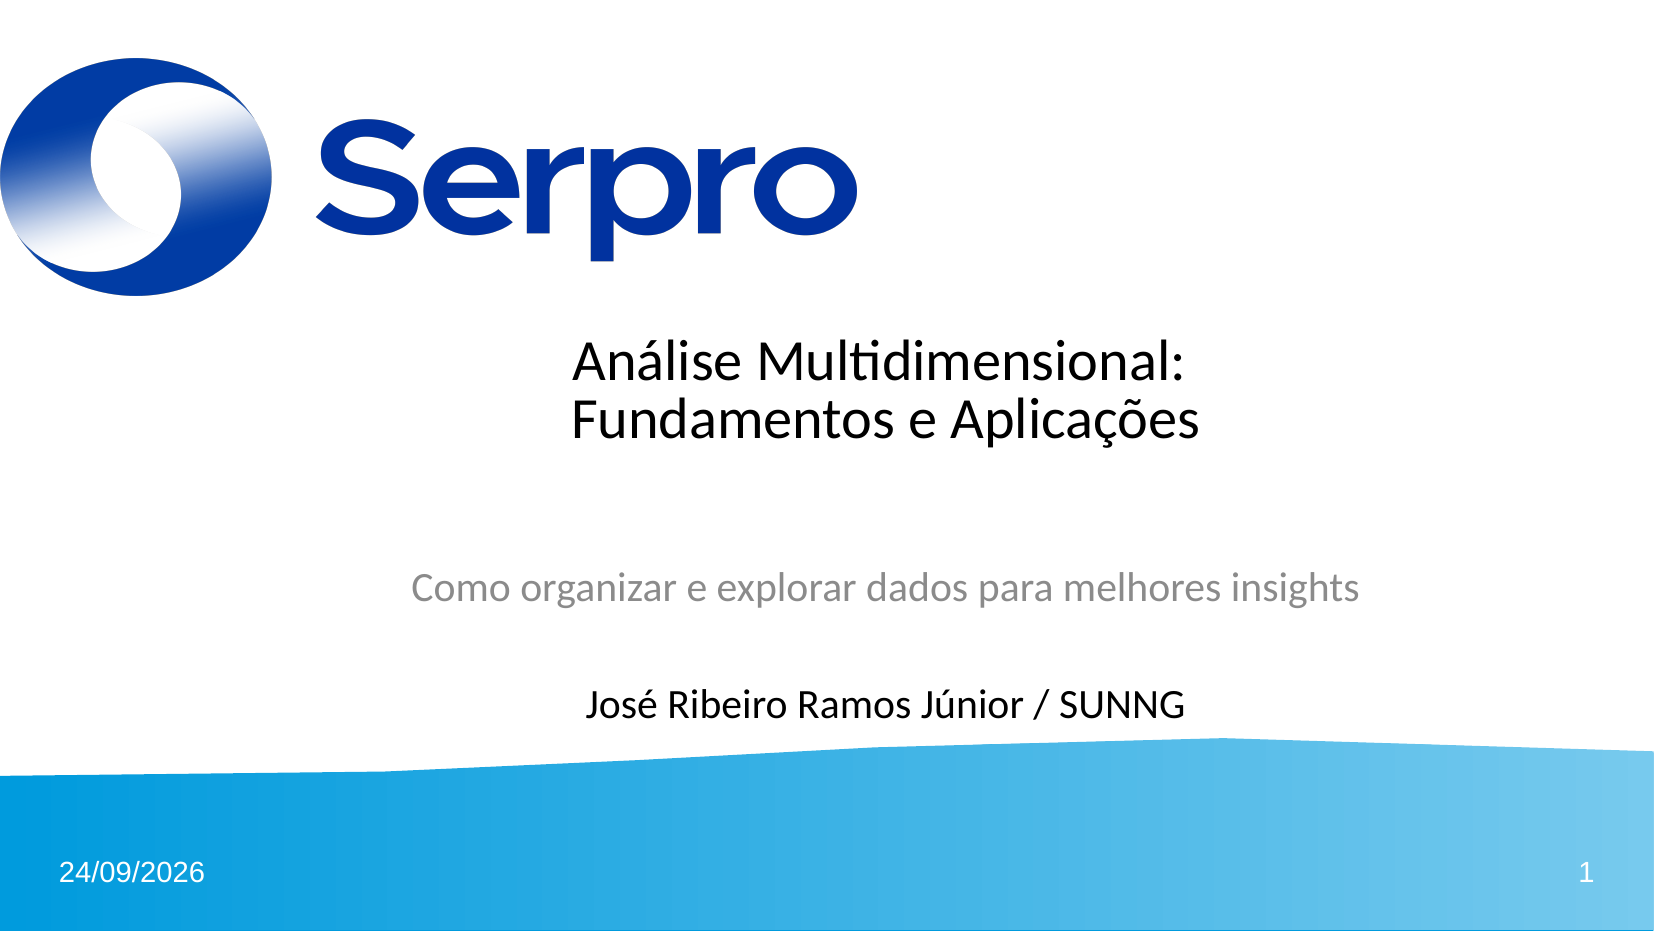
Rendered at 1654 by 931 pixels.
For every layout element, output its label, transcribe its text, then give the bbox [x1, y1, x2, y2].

title Análise Multidimensional: Fundamentos e Aplicações [147, 306, 1625, 484]
title Como organizar e explorar dados para melhores insights [147, 501, 1625, 620]
title José Ribeiro Ramos Júnior / SUNNG [147, 620, 1625, 798]
picture [0, 58, 857, 296]
